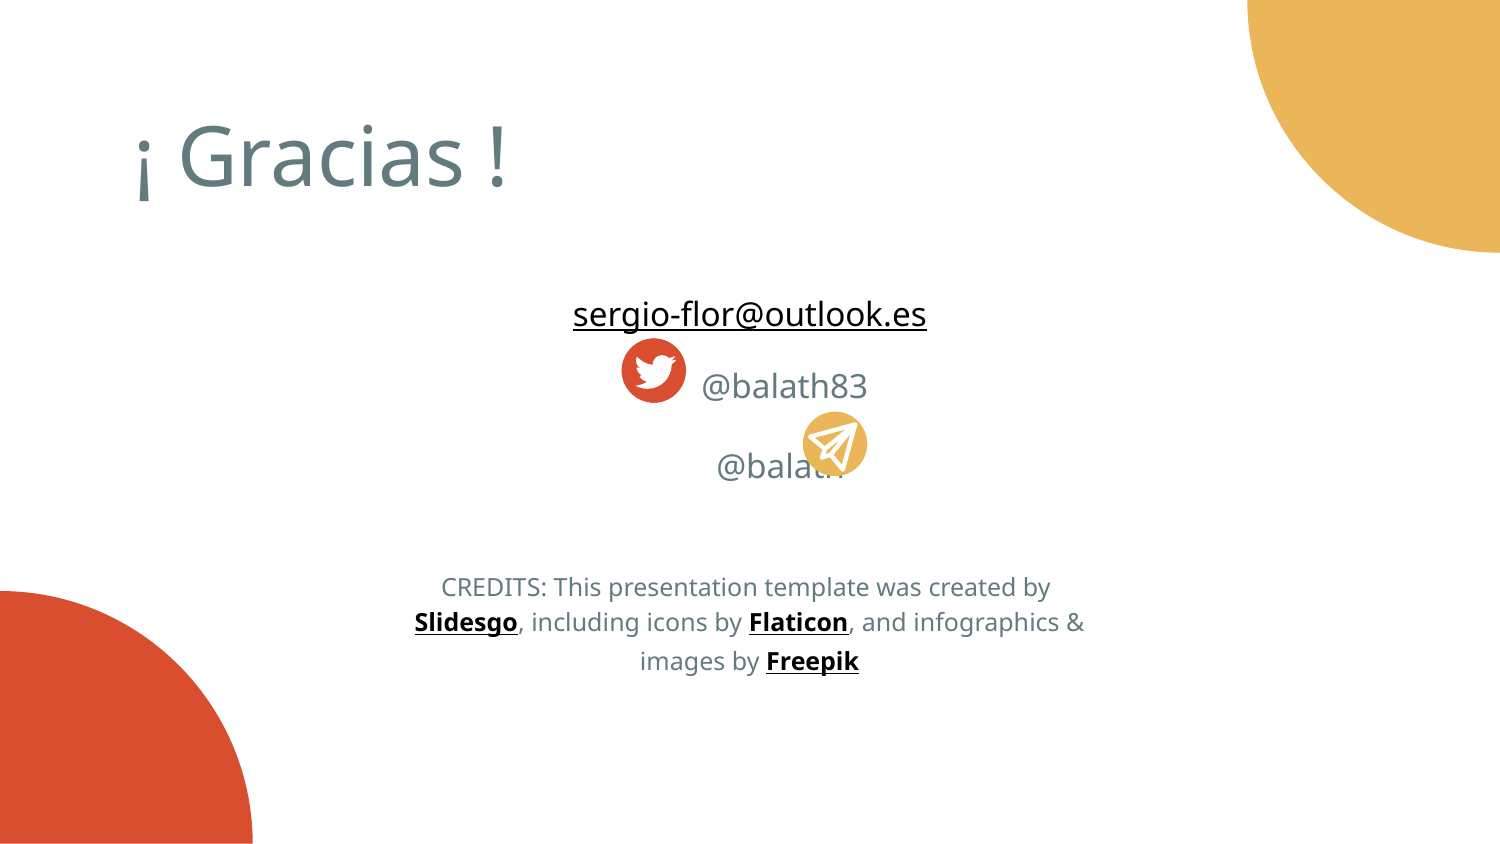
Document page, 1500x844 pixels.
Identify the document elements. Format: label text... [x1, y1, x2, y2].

subtitle sergio-flor@outlook.es @balath83 @balath [508, 271, 992, 506]
text_box [802, 411, 868, 476]
title ¡ Gracias ! [118, 88, 588, 183]
text_box [636, 355, 677, 389]
